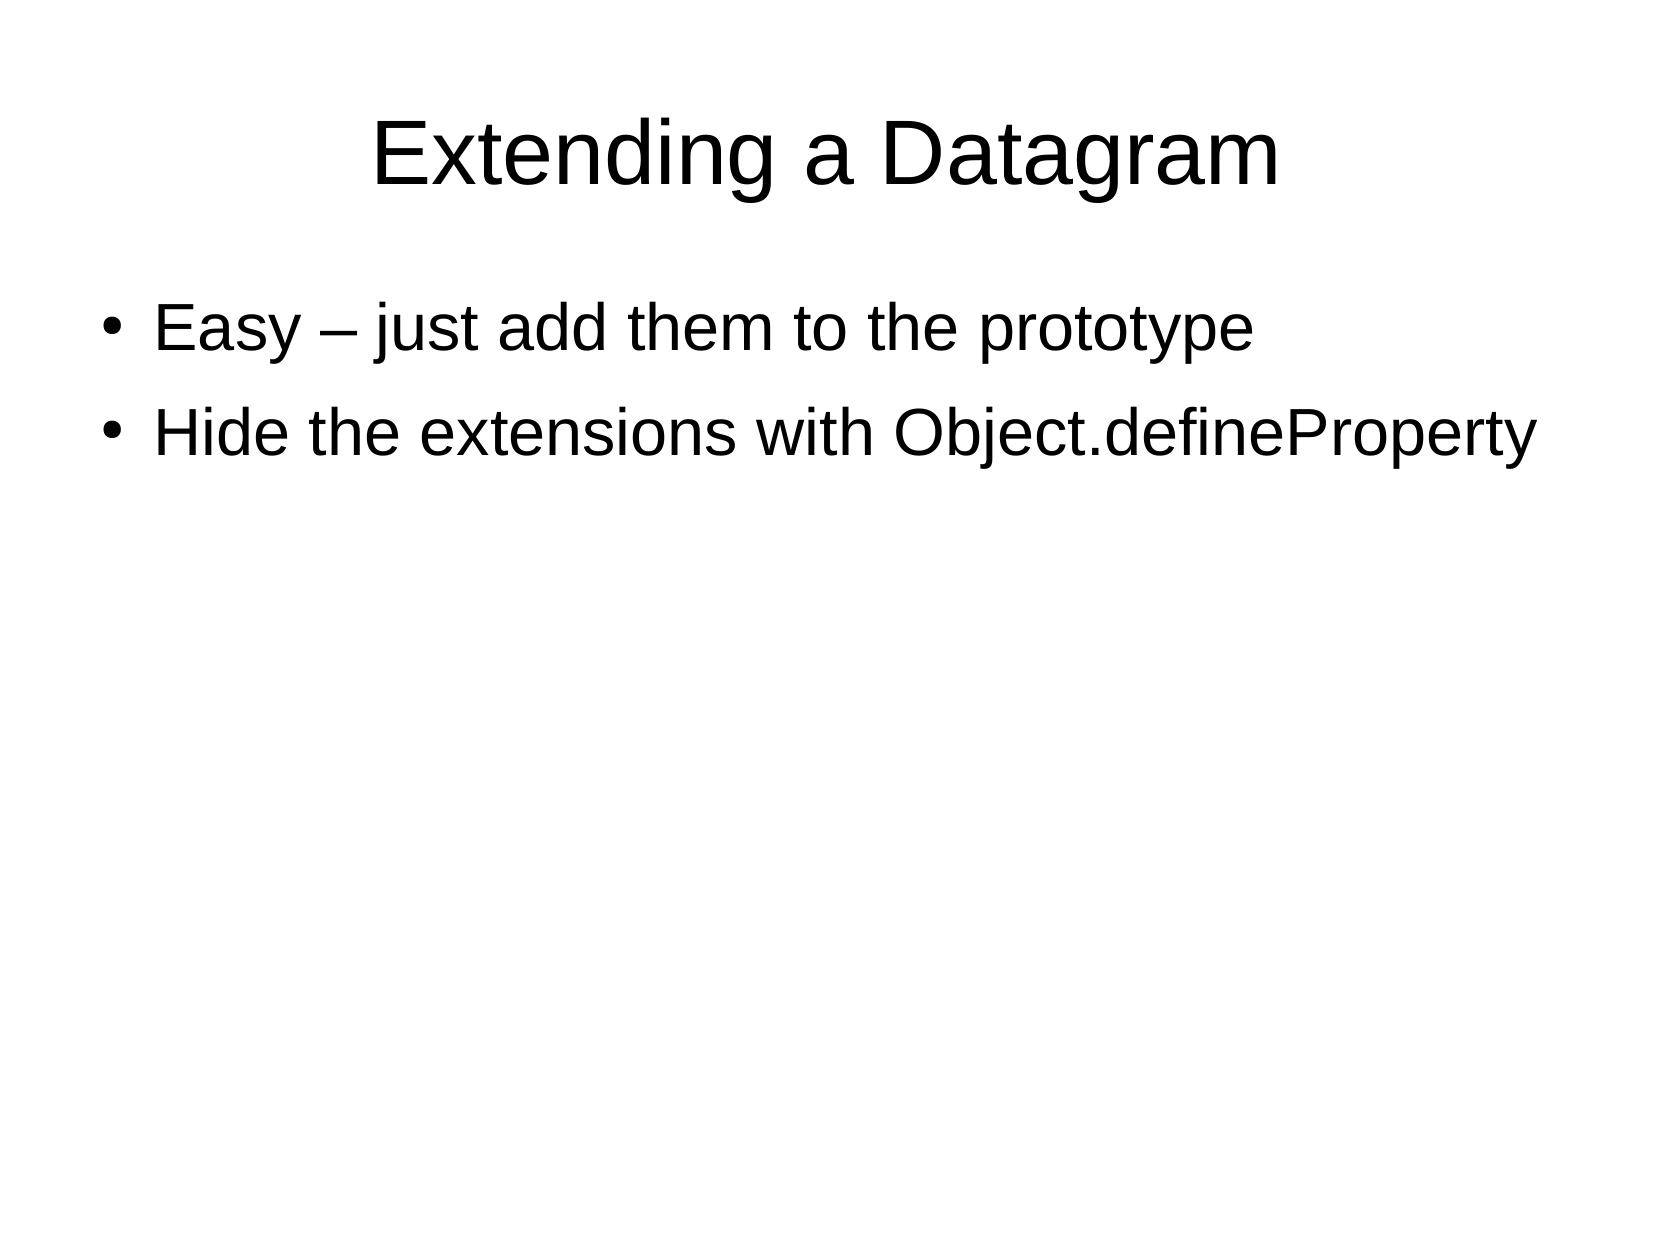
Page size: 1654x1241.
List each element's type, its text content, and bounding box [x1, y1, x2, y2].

list Easy – just add them to the prototype Hide the extensions with Object.defineProperty [82, 290, 1571, 1010]
title Extending a Datagram [82, 49, 1571, 257]
